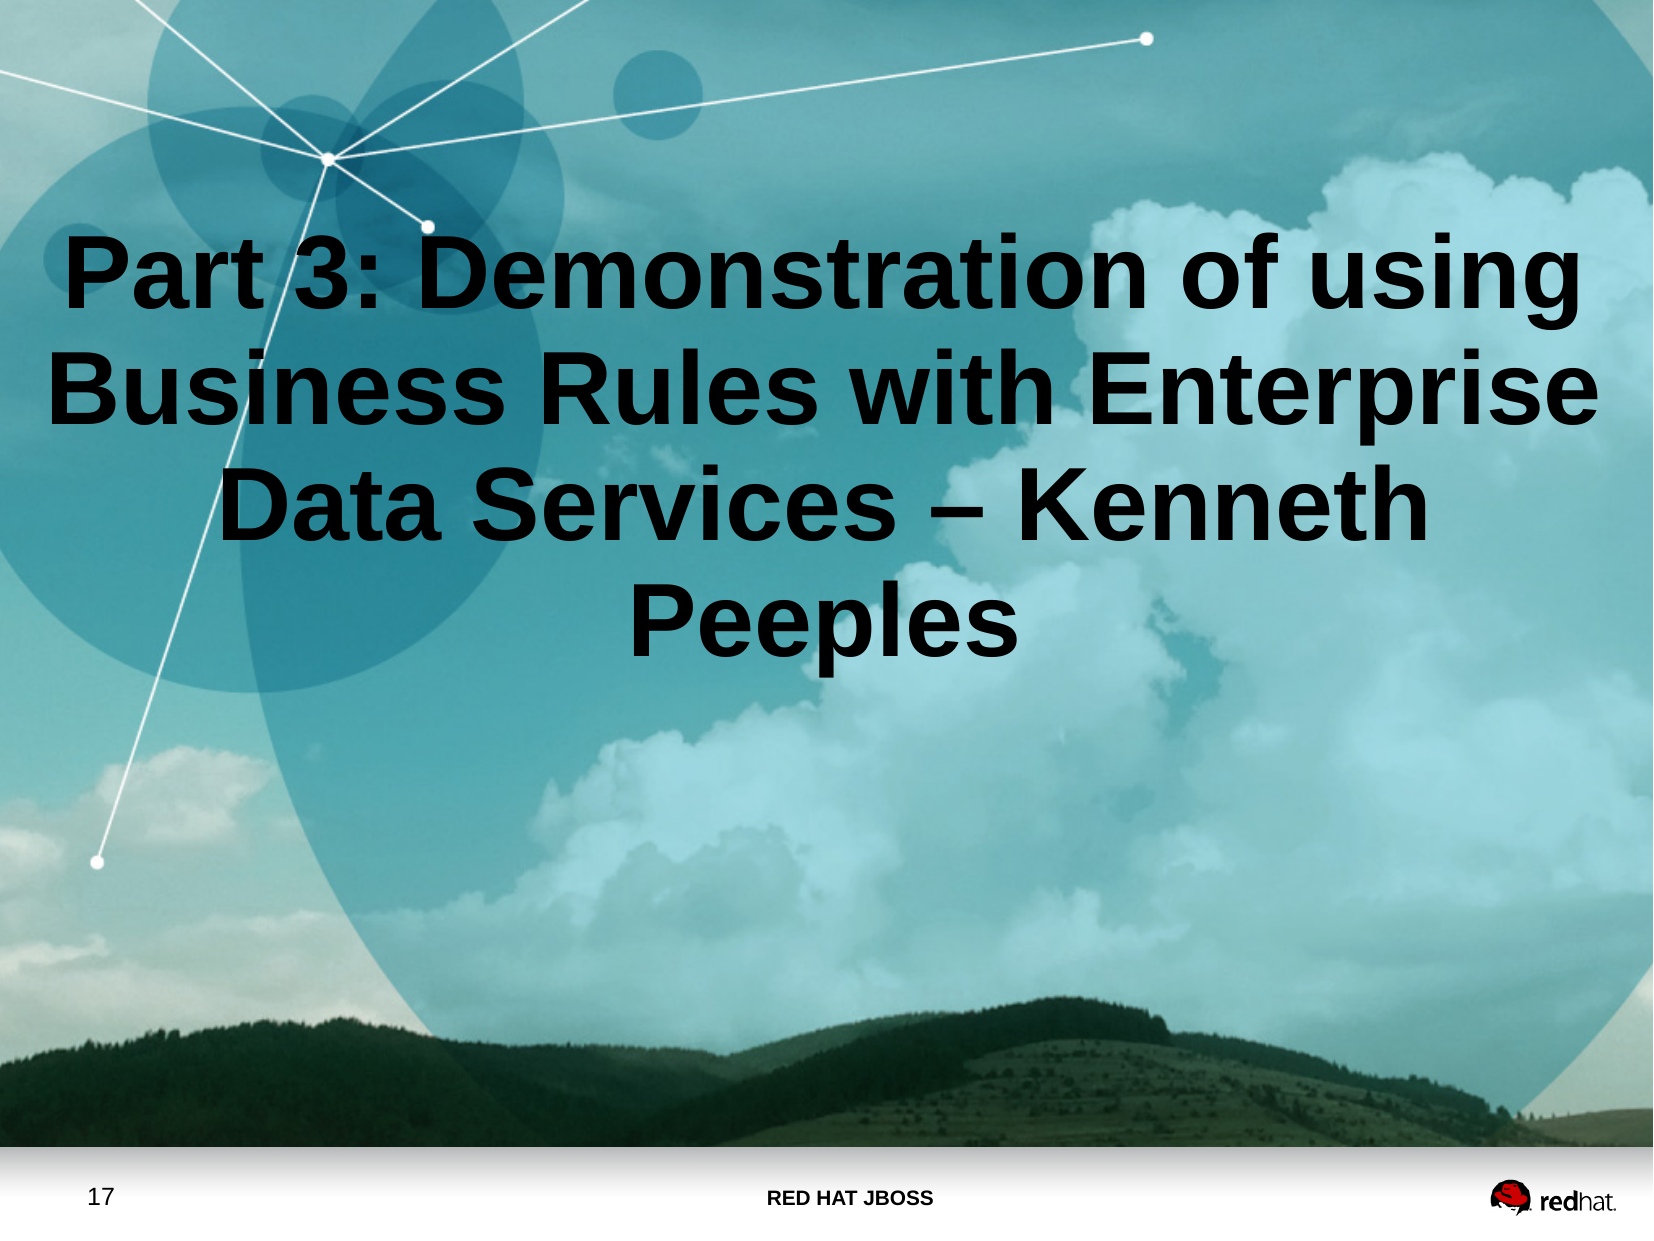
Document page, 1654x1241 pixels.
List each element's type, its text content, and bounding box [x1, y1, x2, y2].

title Part 3: Demonstration of using Business Rules with Enterprise Data Services – Kenneth Peeples [37, 213, 1612, 912]
picture [0, 0, 1653, 1241]
